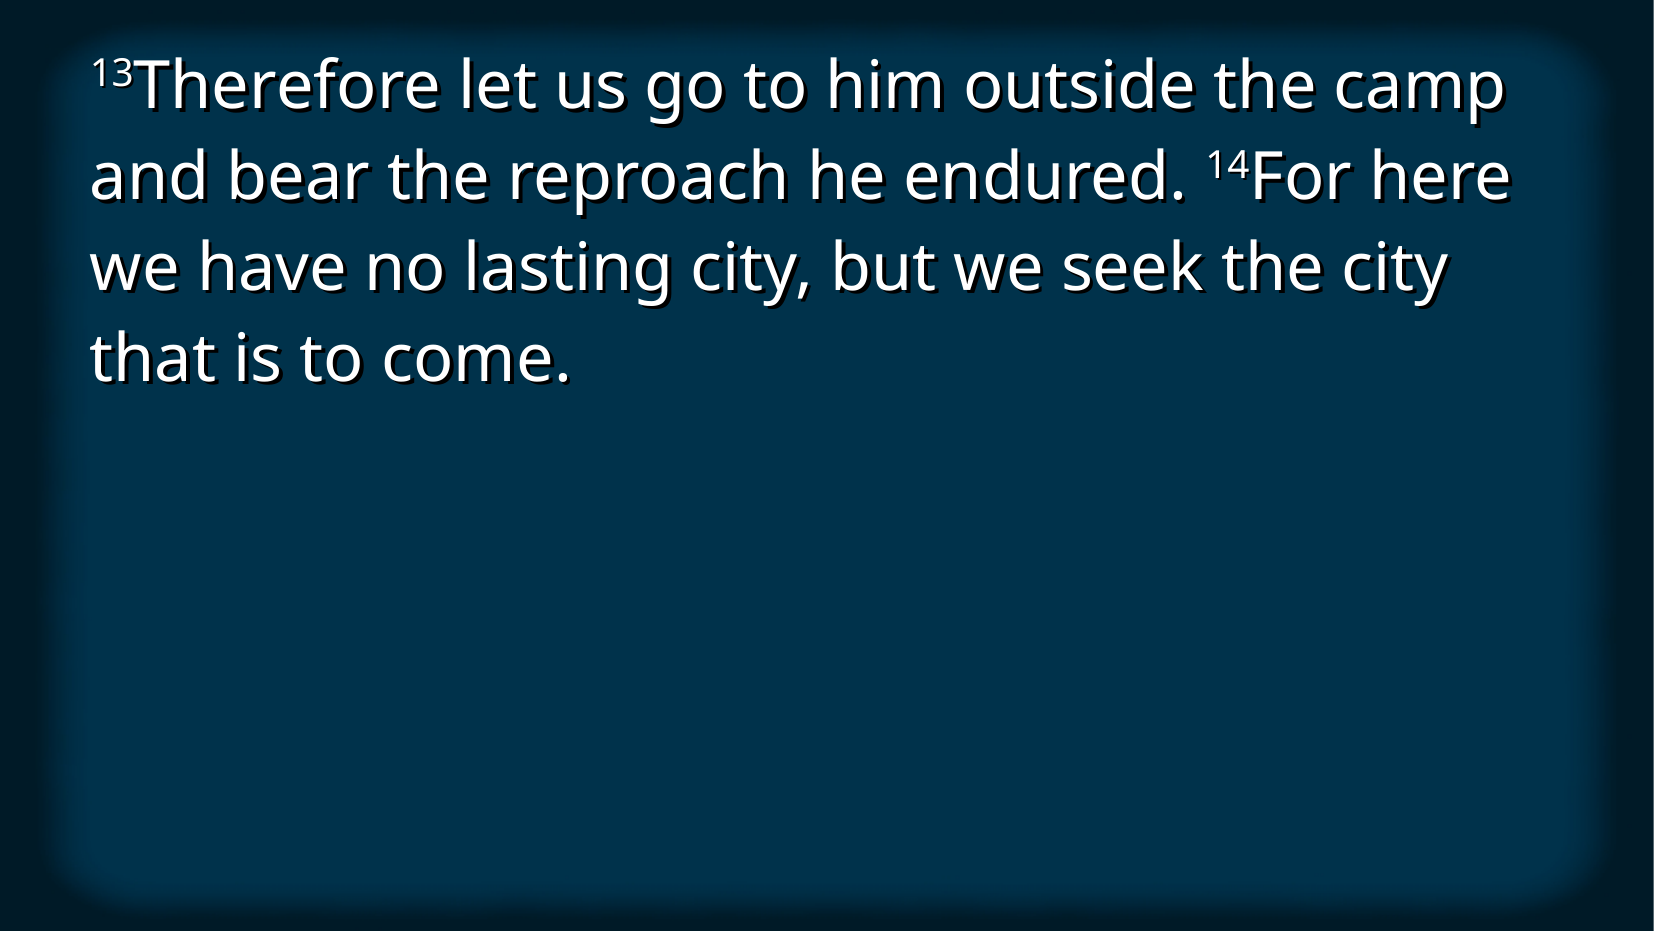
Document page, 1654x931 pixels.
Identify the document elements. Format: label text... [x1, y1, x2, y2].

text_box 13Therefore let us go to him outside the camp and bear the reproach he endured. 14For here we have no lasting city, but we seek the city that is to come. [75, 30, 1576, 400]
picture [0, 0, 1654, 931]
